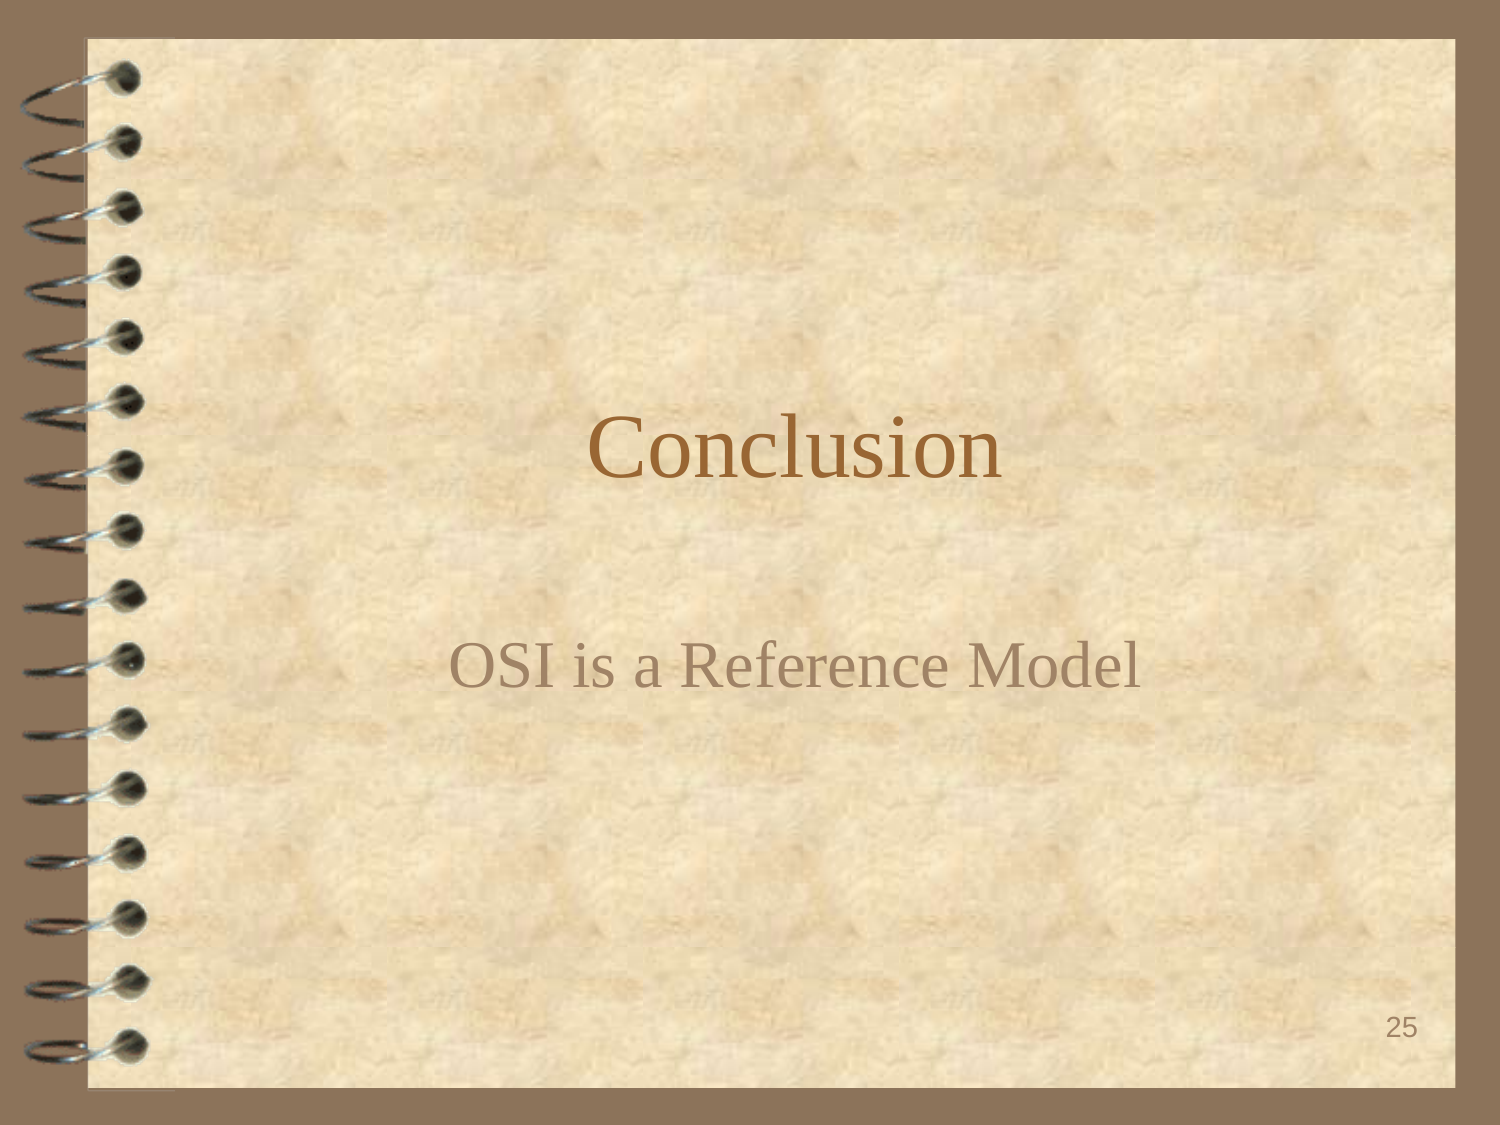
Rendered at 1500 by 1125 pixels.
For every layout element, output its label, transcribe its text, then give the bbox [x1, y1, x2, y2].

picture [0, 0, 1456, 1125]
title Conclusion [157, 315, 1433, 504]
subtitle OSI is a Reference Model [270, 613, 1321, 901]
